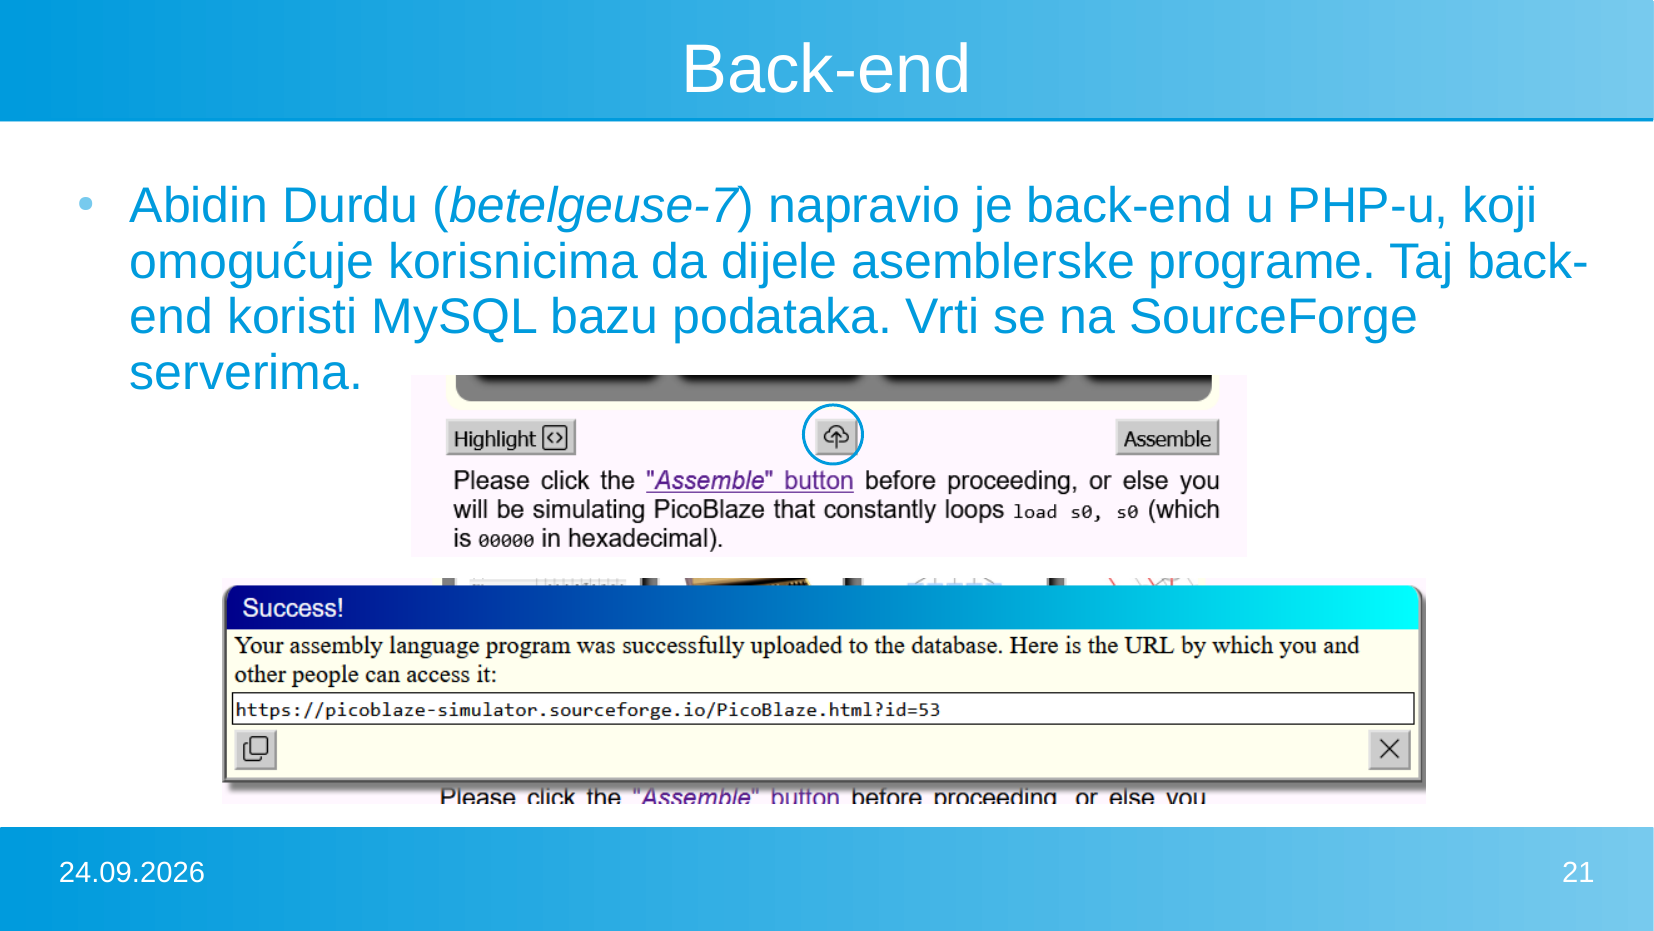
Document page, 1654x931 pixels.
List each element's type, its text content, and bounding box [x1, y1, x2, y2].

title Back-end [59, 29, 1595, 108]
list Abidin Durdu (betelgeuse-7) napravio je back-end u PHP-u, koji omogućuje korisnicima da dijele asemblerske programe. Taj back-end koristi MySQL bazu podataka. Vrti se na SourceForge serverima. [59, 177, 1595, 768]
picture [411, 375, 1247, 557]
picture [222, 578, 1426, 804]
